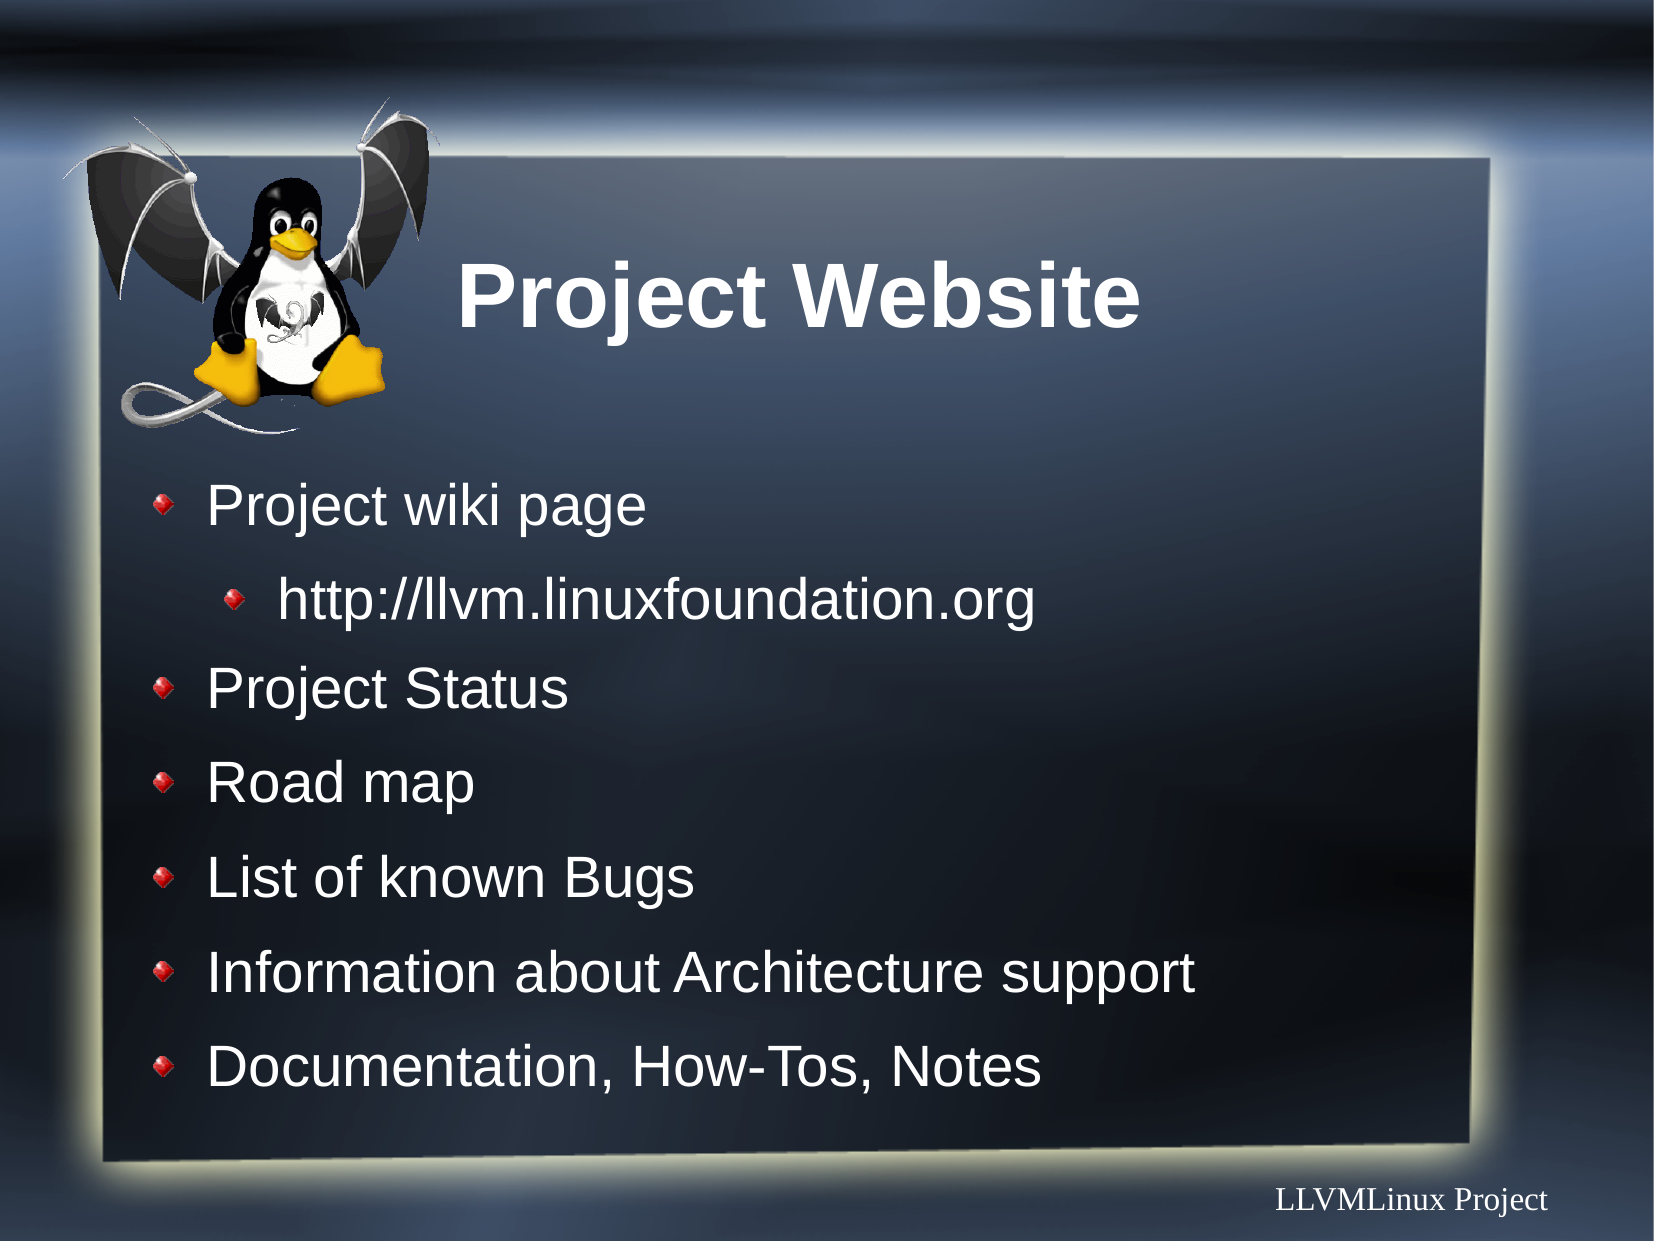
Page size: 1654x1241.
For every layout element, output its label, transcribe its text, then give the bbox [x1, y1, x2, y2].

title Project Website [443, 177, 1477, 414]
picture [0, 0, 1654, 1241]
list Project wiki page http://llvm.linuxfoundation.org Project Status Road map List of known Bugs Information about Architecture support Documentation, How-Tos, Notes [135, 472, 1447, 1152]
